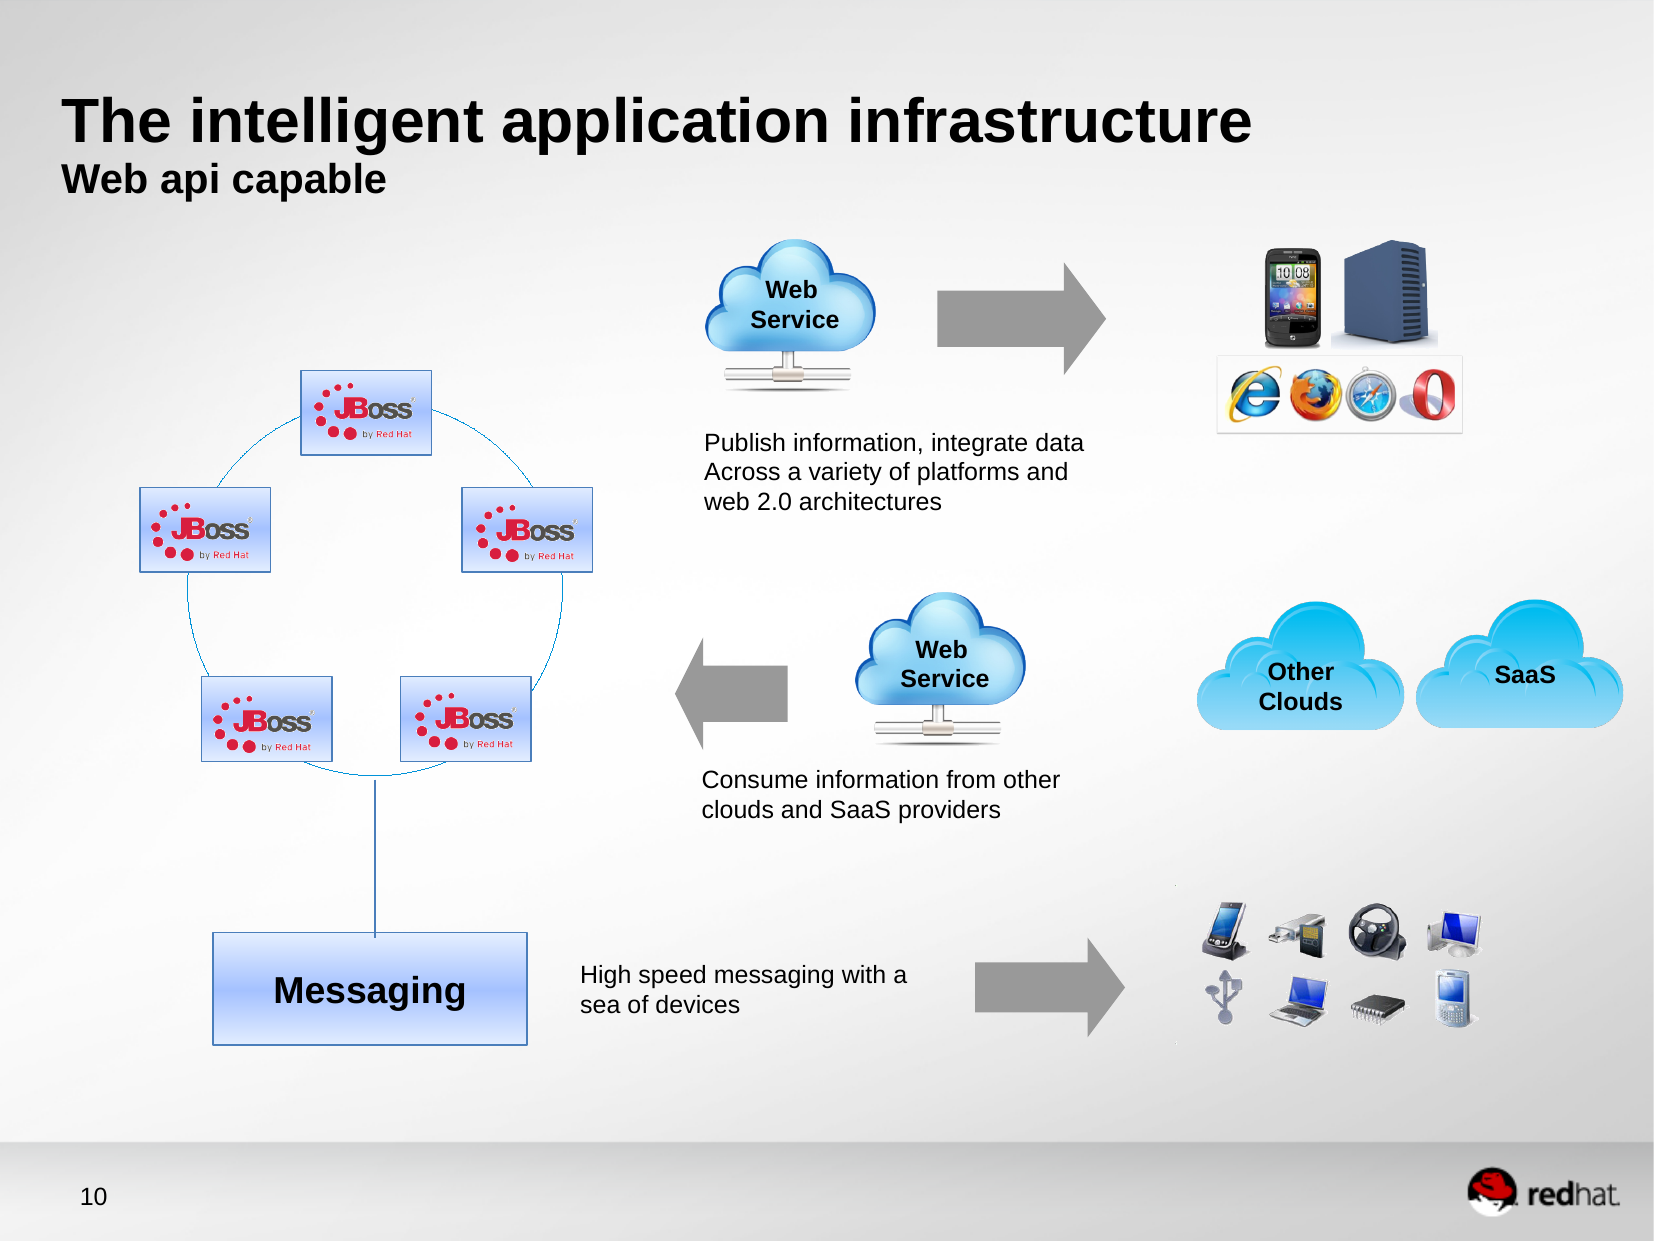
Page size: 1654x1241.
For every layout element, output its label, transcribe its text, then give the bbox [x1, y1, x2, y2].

text_box Messaging [213, 932, 528, 1045]
text_box High speed messaging with a sea of devices [580, 955, 1070, 1084]
text_box [400, 676, 532, 762]
text_box [462, 487, 593, 573]
text_box [301, 370, 432, 455]
text_box [975, 937, 1126, 1038]
picture [0, 0, 1654, 1241]
text_box Web Service [706, 266, 884, 311]
text_box Publish information, integrate data Across a variety of platforms and web 2.0 architectures [704, 422, 1224, 520]
text_box <number> [65, 1172, 452, 1239]
text_box The intelligent application infrastructure Web api capable [61, 95, 1577, 192]
text_box [201, 676, 333, 762]
text_box SaaS [1436, 651, 1615, 697]
text_box [937, 262, 1107, 376]
text_box Web Service [856, 625, 1034, 671]
text_box Consume information from other clouds and SaaS providers [701, 759, 1222, 858]
text_box [674, 637, 788, 751]
text_box [140, 487, 271, 573]
text_box Other Clouds [1212, 647, 1390, 723]
